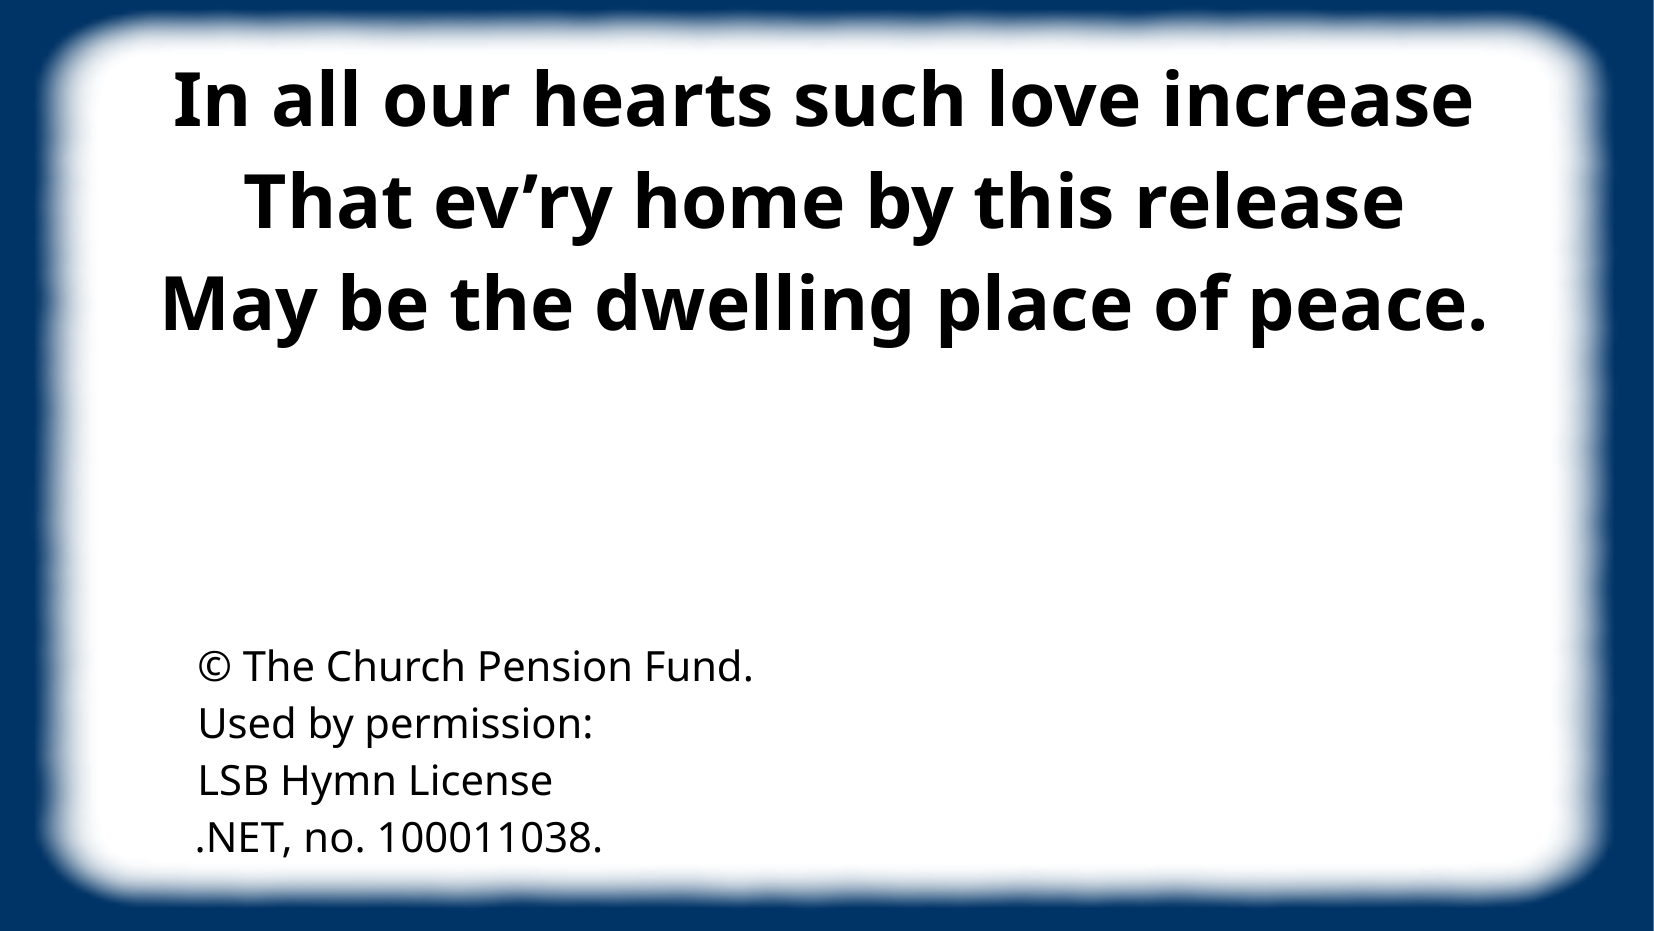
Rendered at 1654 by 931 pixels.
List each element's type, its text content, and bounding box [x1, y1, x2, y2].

picture [0, 0, 1654, 931]
text_box In all our hearts such love increase That ev’ry home by this release May be the dwelling place of peace. © The Church Pension Fund. Used by permission: LSB Hymn License .NET, no. 100011038. [75, 38, 1576, 886]
